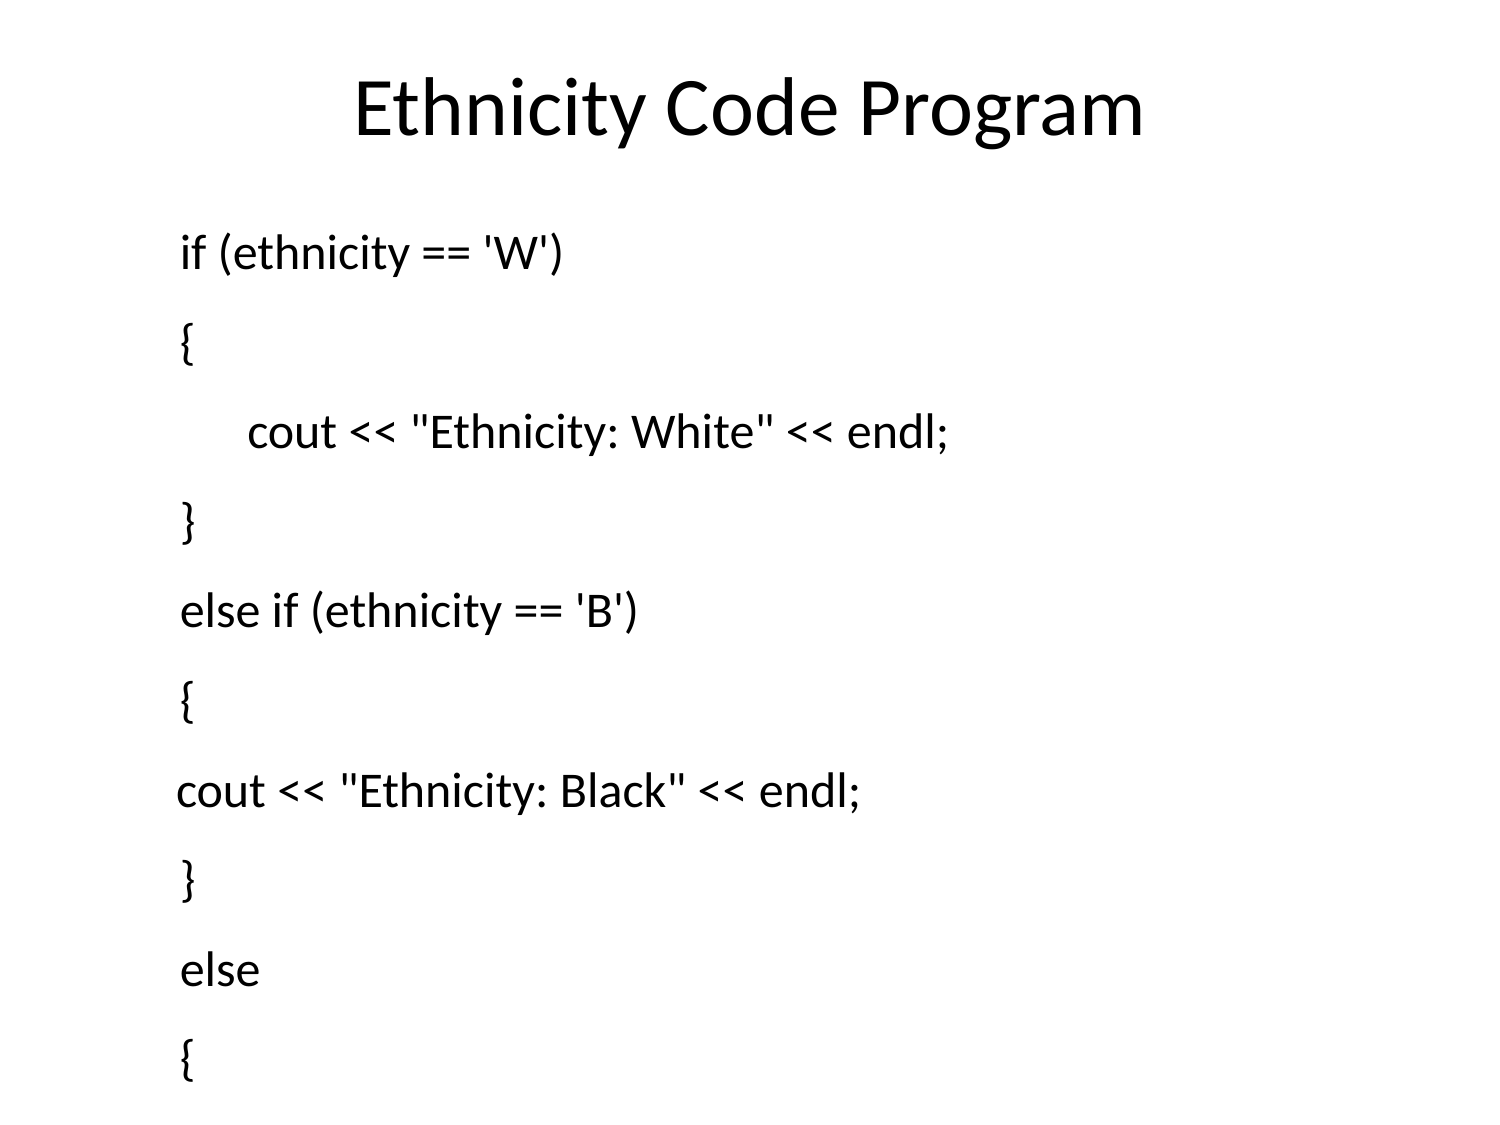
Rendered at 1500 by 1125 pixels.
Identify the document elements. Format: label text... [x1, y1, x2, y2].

title Ethnicity Code Program [75, 45, 1425, 212]
list if (ethnicity == 'W') { cout << "Ethnicity: White" << endl; } else if (ethnicity == 'B') { cout << "Ethnicity: Black" << endl; } else { cout << "Ethnicity: Other" << endl; } system("pause"); return 0; } [75, 212, 1450, 1125]
